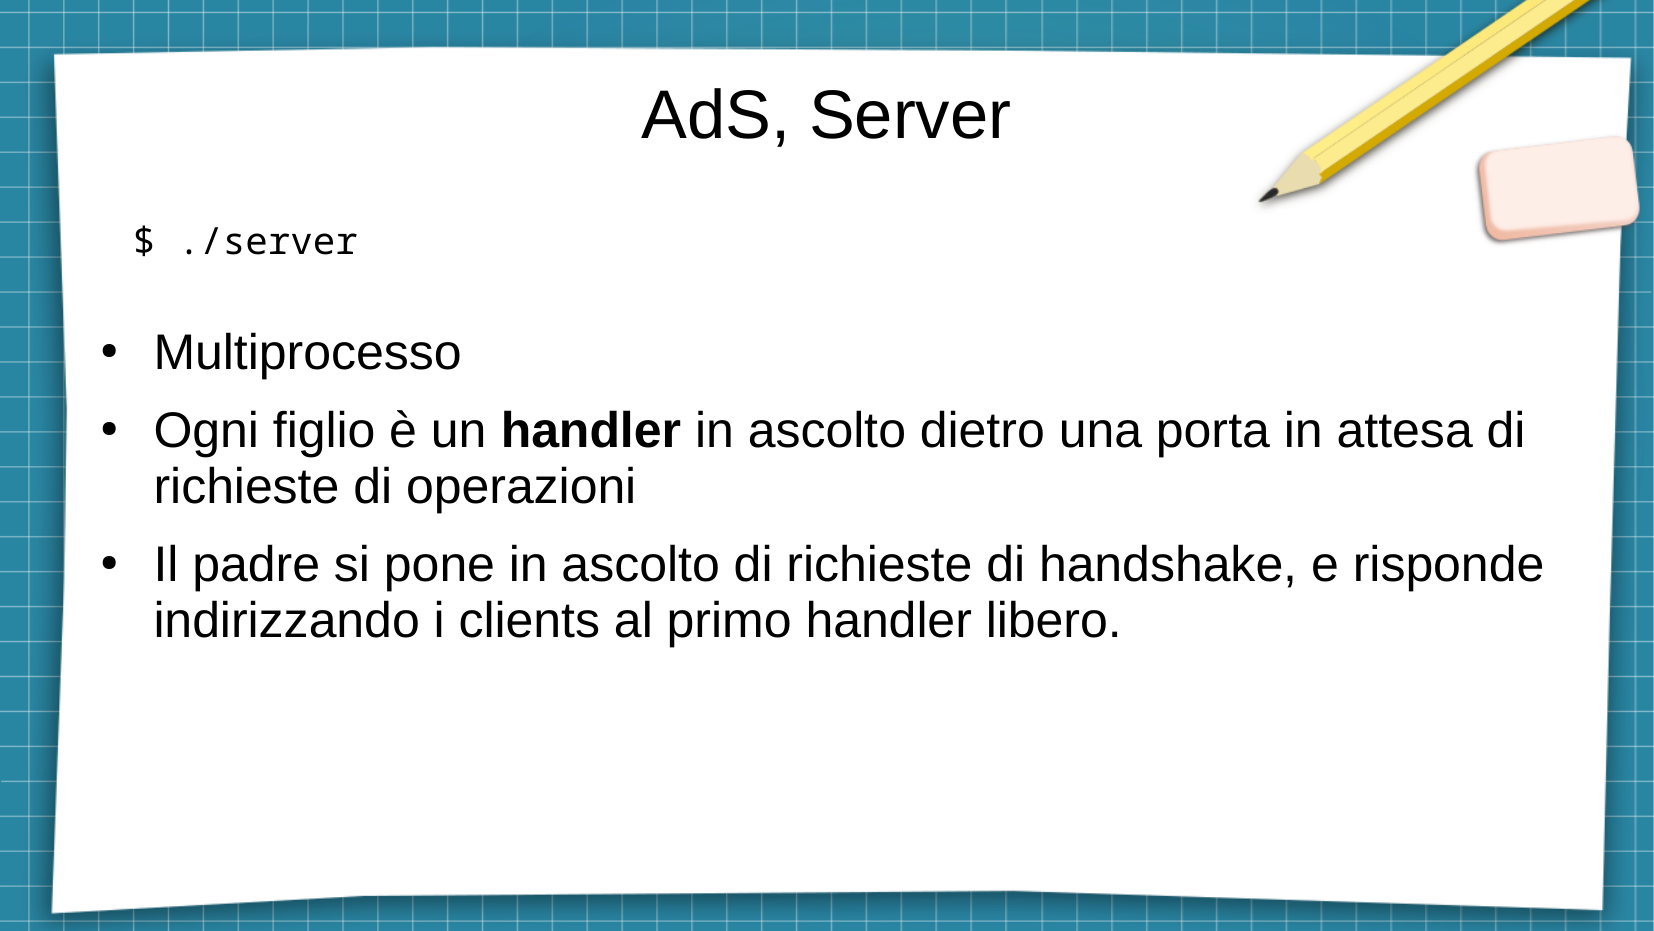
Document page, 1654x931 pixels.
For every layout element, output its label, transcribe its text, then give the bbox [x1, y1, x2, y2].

picture [0, 0, 1654, 931]
title AdS, Server [82, 37, 1571, 193]
list Multiprocesso Ogni figlio è un handler in ascolto dietro una porta in attesa di richieste di operazioni Il padre si pone in ascolto di richieste di handshake, e risponde indirizzando i clients al primo handler libero. [82, 324, 1571, 758]
text_box $ ./server [118, 206, 886, 281]
